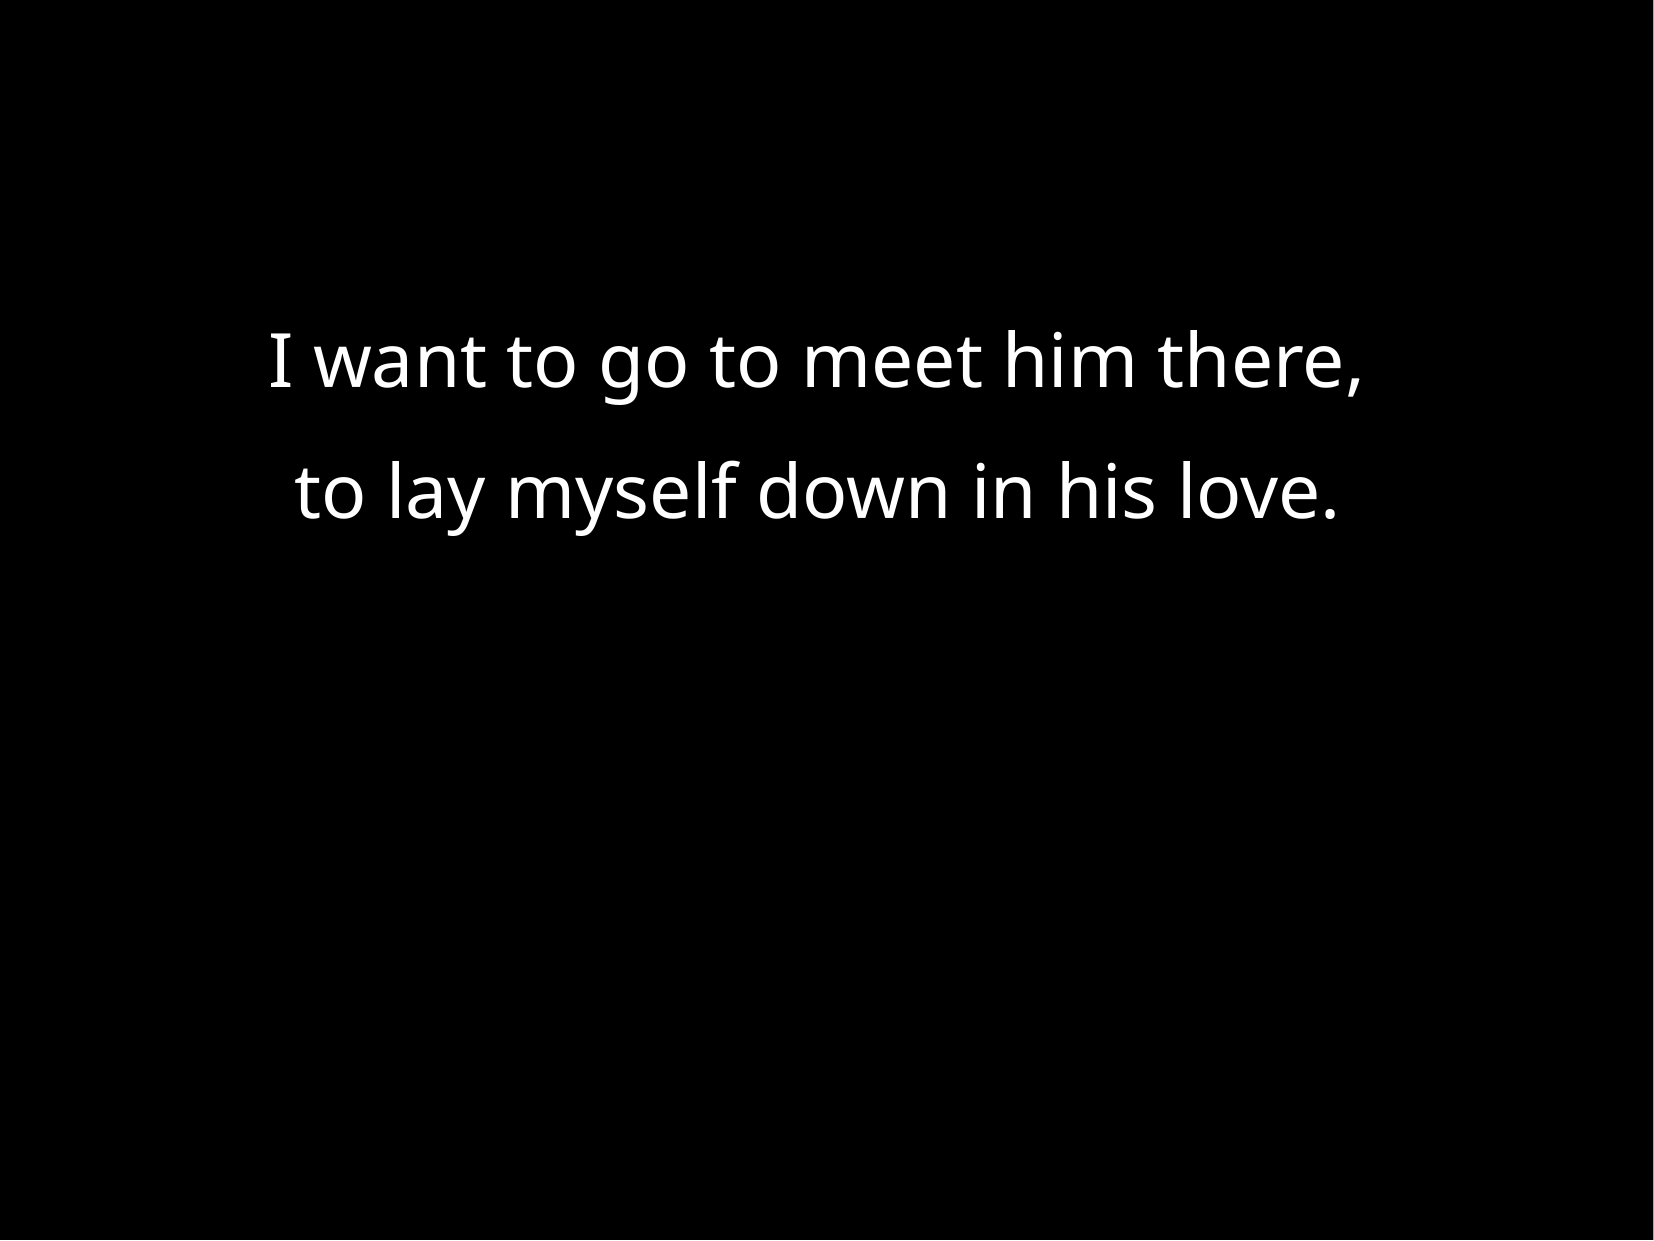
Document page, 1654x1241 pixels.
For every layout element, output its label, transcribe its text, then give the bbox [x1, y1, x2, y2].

list I want to go to meet him there, to lay myself down in his love. [0, 307, 1654, 1027]
